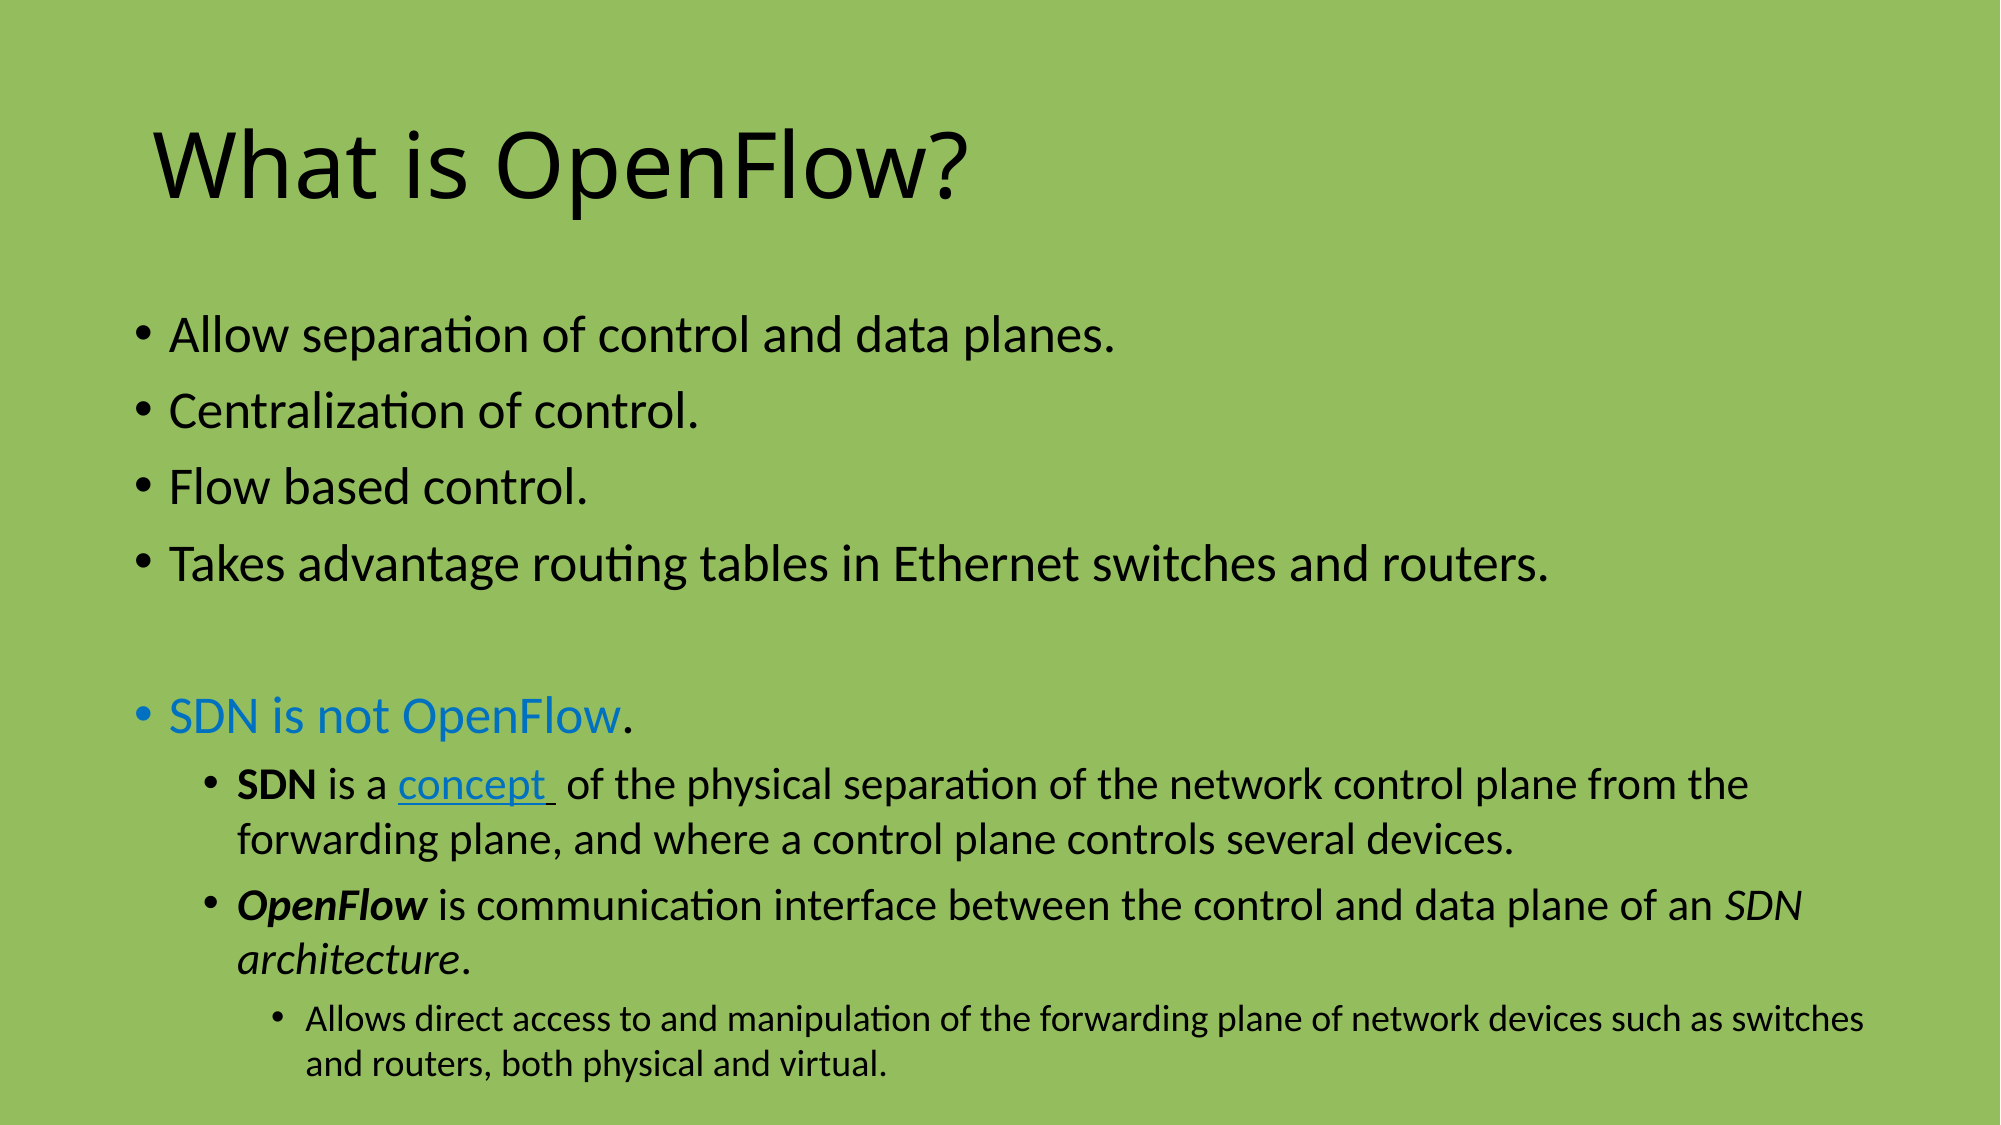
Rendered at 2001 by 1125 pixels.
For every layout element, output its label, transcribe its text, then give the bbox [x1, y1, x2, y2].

title What is OpenFlow? [137, 59, 1863, 278]
list Allow separation of control and data planes. Centralization of control. Flow based control. Takes advantage routing tables in Ethernet switches and routers. SDN is not OpenFlow. SDN is a concept of the physical separation of the network control plane from the forwarding plane, and where a control plane controls several devices. OpenFlow is communication interface between the control and data plane of an SDN architecture. Allows direct access to and manipulation of the forwarding plane of network devices such as switches and routers, both physical and virtual. [119, 299, 1909, 1099]
